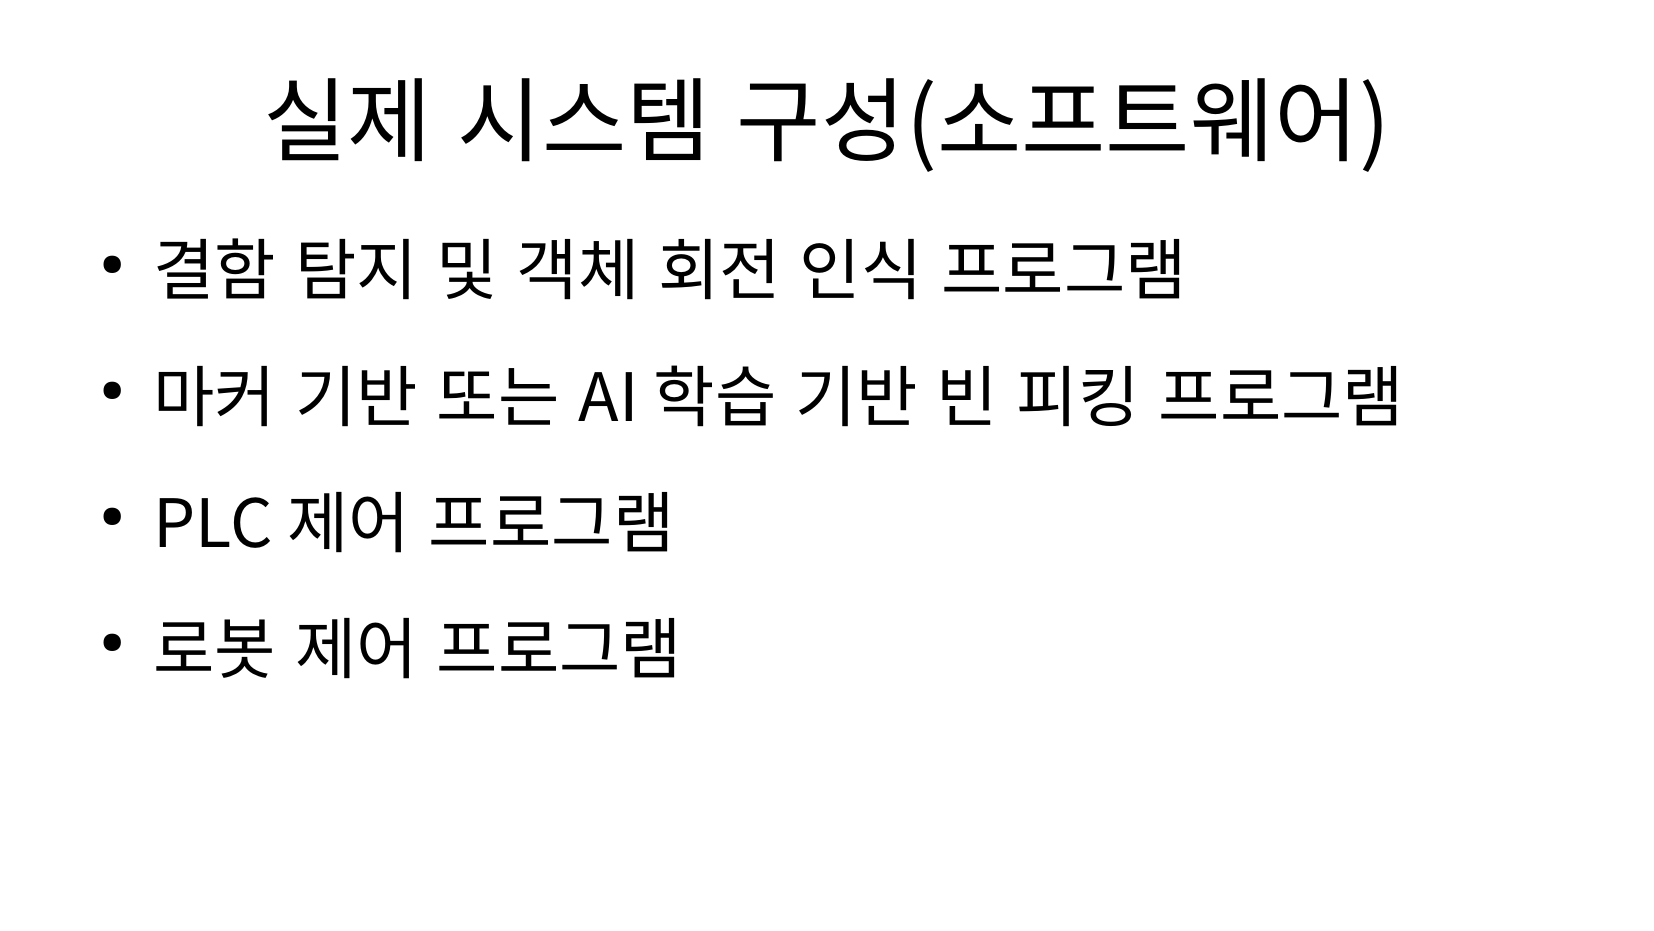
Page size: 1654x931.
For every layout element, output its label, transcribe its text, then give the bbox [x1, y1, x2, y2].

list 결함 탐지 및 객체 회전 인식 프로그램 마커 기반 또는 AI 학습 기반 빈 피킹 프로그램 PLC 제어 프로그램 로봇 제어 프로그램 [82, 217, 1571, 758]
title 실제 시스템 구성(소프트웨어) [82, 37, 1571, 193]
